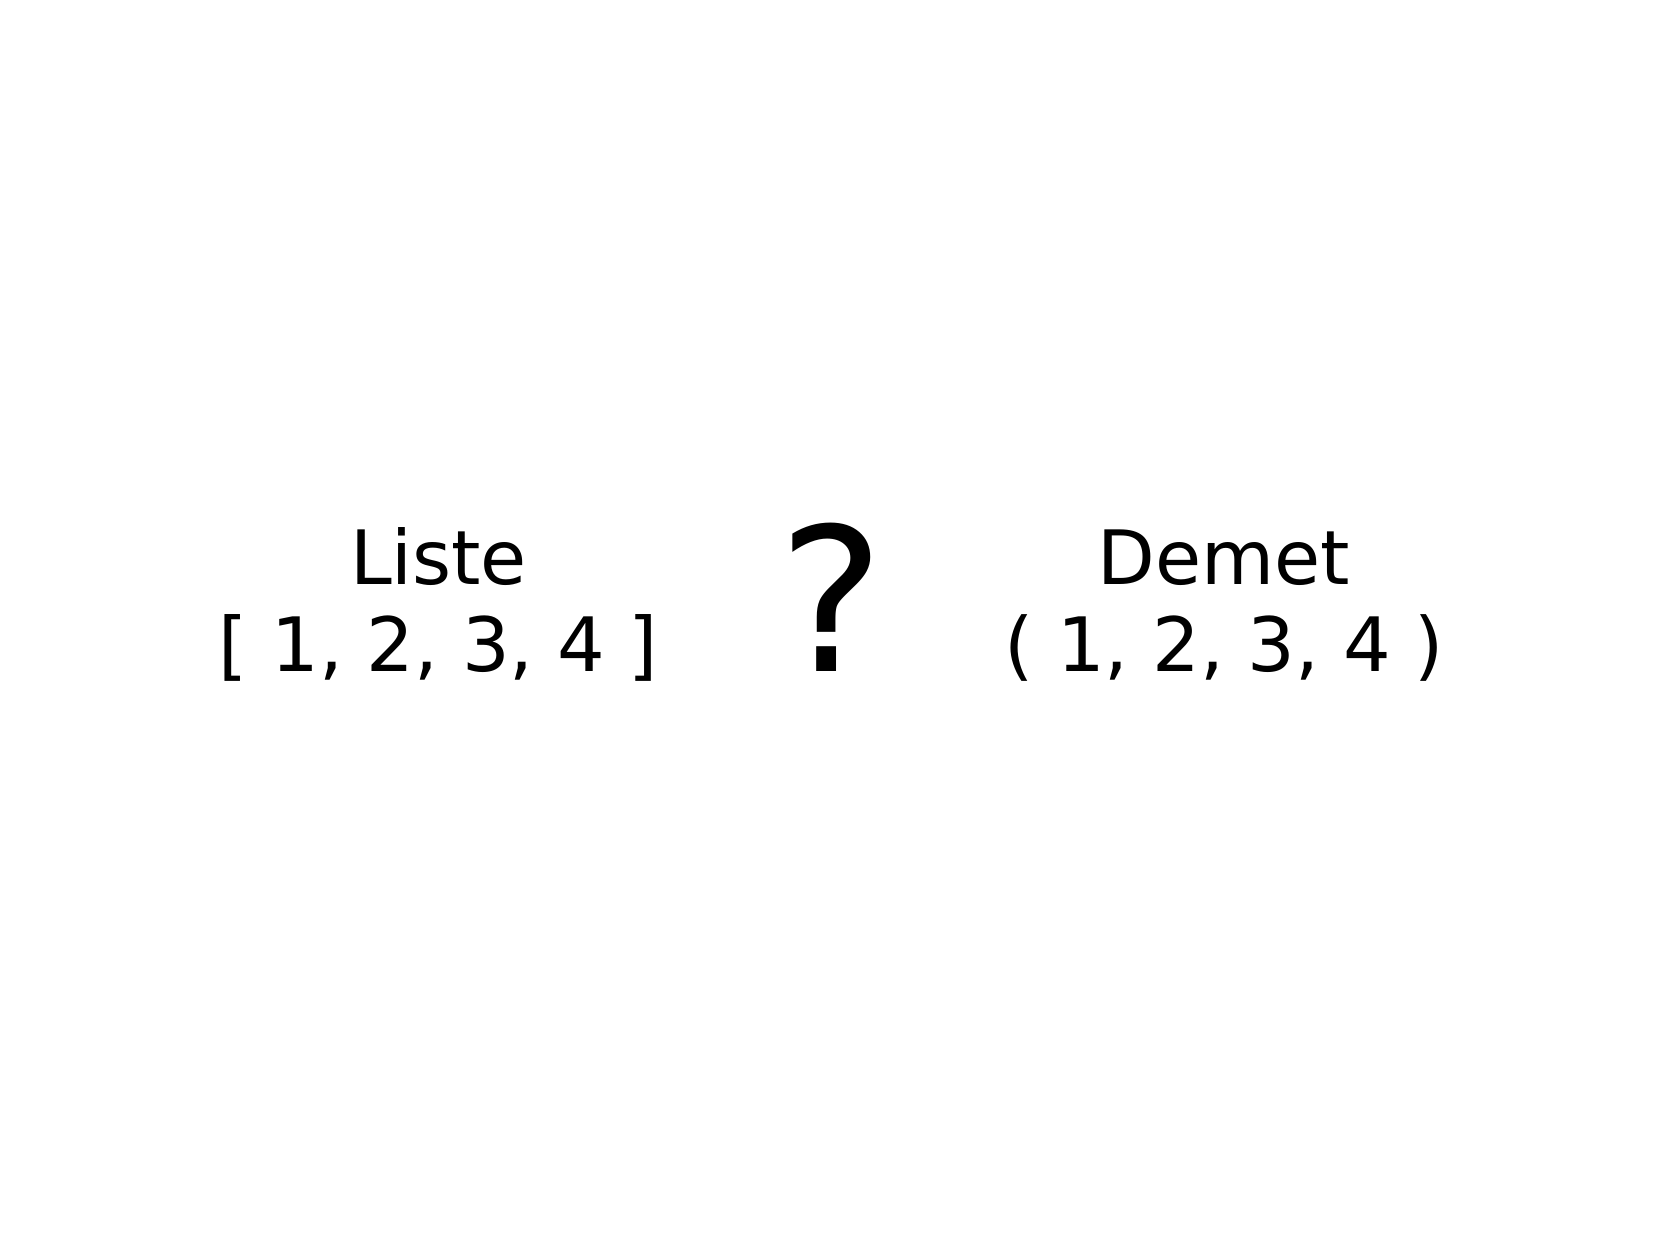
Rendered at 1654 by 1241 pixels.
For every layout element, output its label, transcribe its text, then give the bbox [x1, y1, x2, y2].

text_box Demet ( 1, 2, 3, 4 ) [989, 507, 1459, 697]
text_box ? [763, 478, 900, 727]
text_box Liste [ 1, 2, 3, 4 ] [203, 507, 674, 697]
